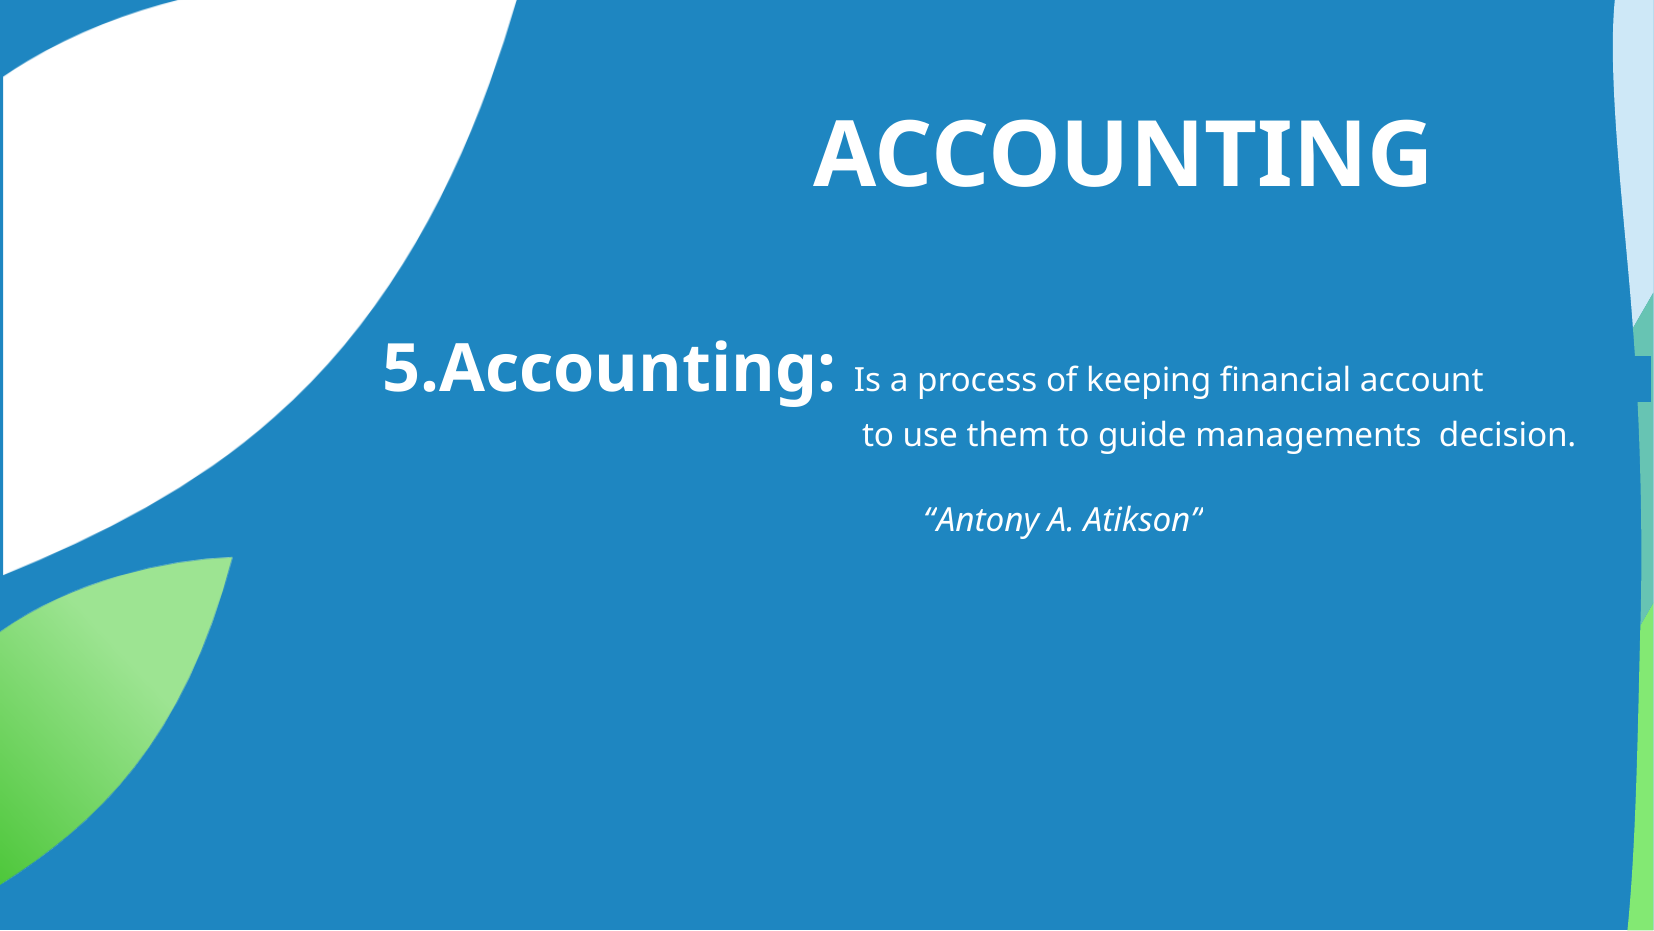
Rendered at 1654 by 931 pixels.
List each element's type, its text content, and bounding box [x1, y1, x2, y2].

list 5.Accounting: Is a process of keeping financial account to use them to guide managements decision. “Antony A. Atikson” [311, 320, 1654, 676]
picture [0, 0, 517, 885]
title ACCOUNTING [260, 3, 1654, 299]
